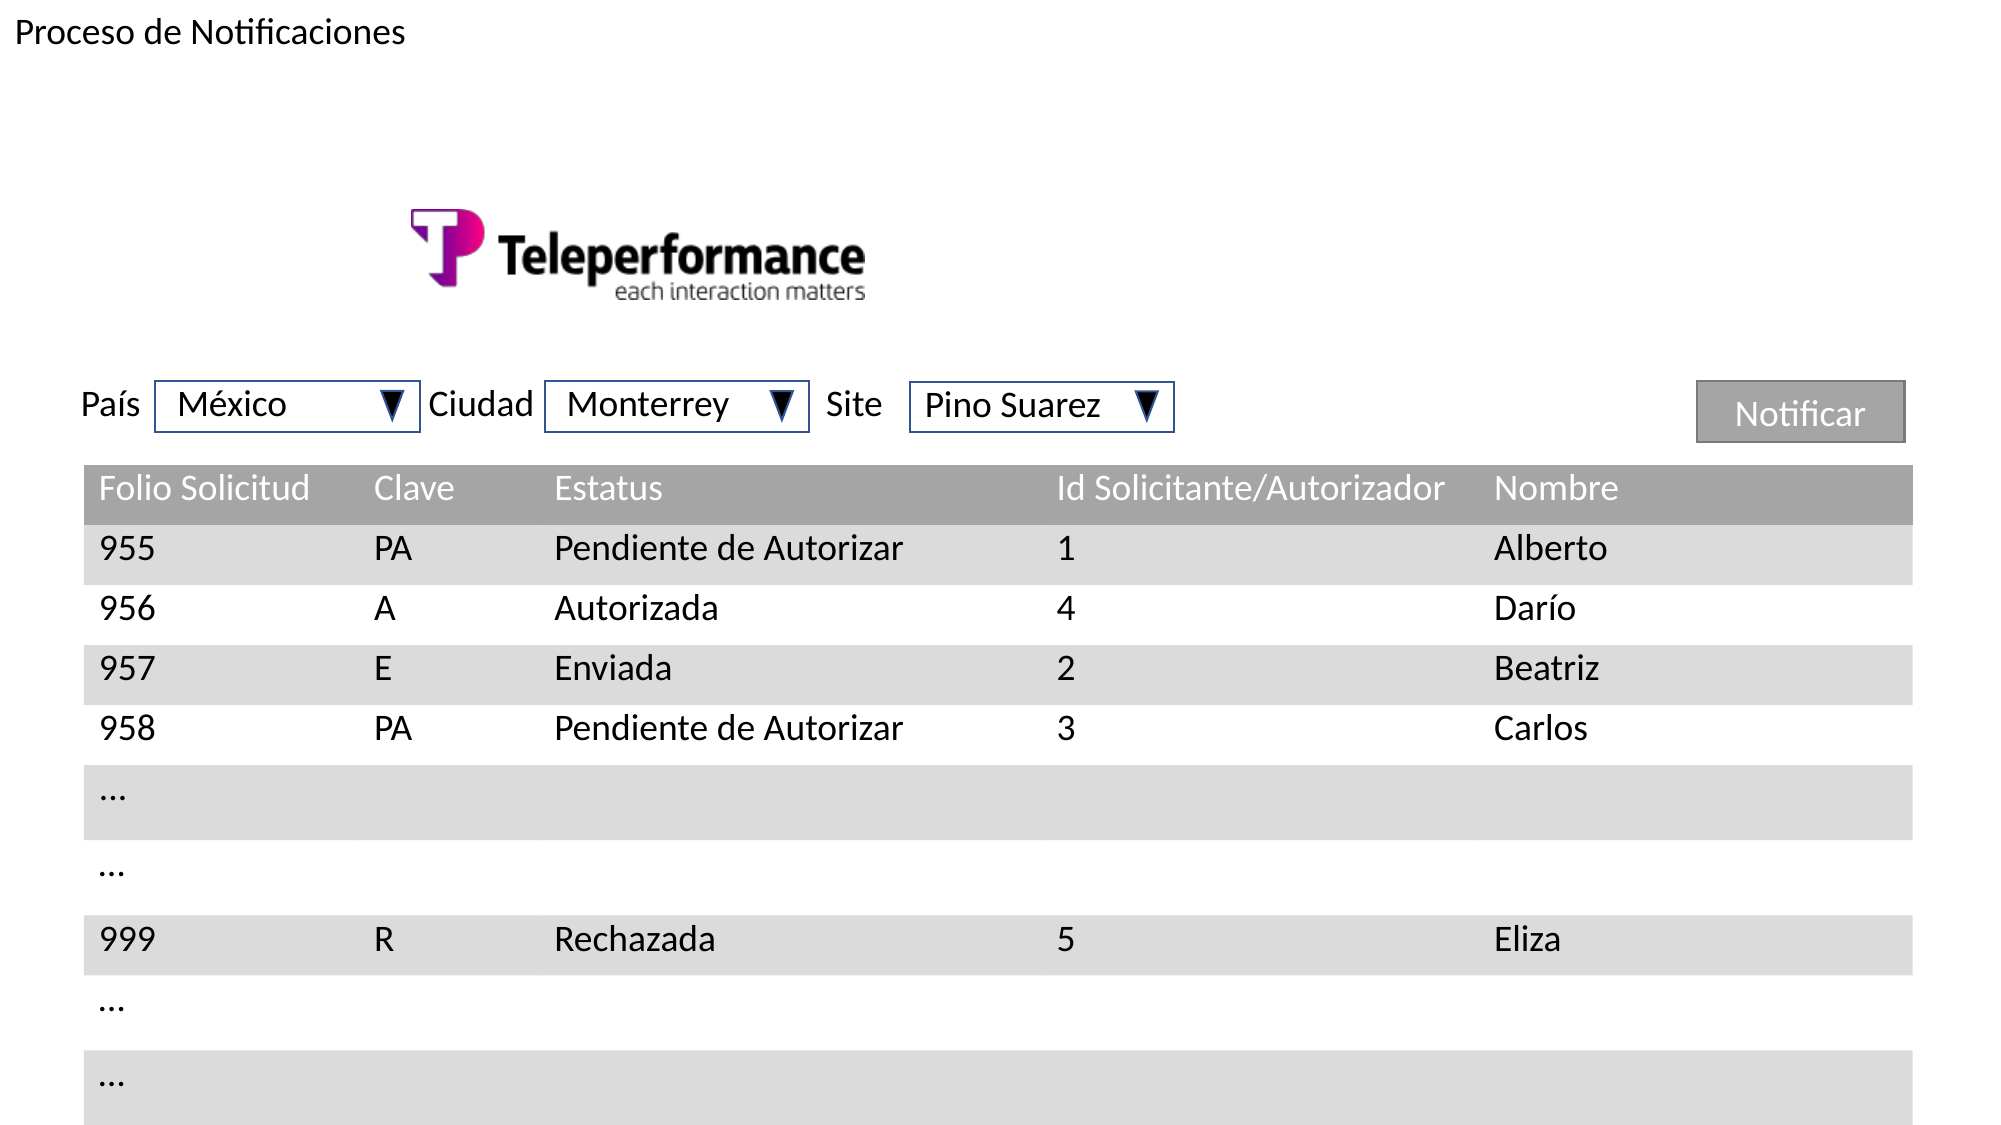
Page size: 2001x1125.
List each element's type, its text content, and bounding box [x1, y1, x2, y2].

table_cell [1042, 975, 1479, 1050]
table_header Clave [359, 465, 539, 525]
table_cell 955 [84, 525, 359, 585]
table_cell … [84, 975, 359, 1050]
table_cell 1 [1042, 525, 1479, 585]
table_cell 2 [1042, 645, 1479, 705]
table_cell 4 [1042, 585, 1479, 645]
table_cell Beatriz [1479, 645, 1913, 705]
table_cell E [359, 645, 539, 705]
table_cell ... [84, 765, 359, 840]
table_header Id Solicitante/Autorizador [1042, 465, 1479, 525]
table_cell Enviada [539, 645, 1042, 705]
table_cell Darío [1479, 585, 1913, 645]
table_cell A [359, 585, 539, 645]
table_cell [1479, 840, 1913, 915]
table_header Folio Solicitud [84, 465, 359, 525]
table_cell [1042, 765, 1479, 840]
table_cell 958 [84, 705, 359, 765]
text_box México [162, 371, 364, 432]
table_cell PA [359, 525, 539, 585]
table_cell [1479, 1050, 1913, 1125]
table_cell Rechazada [539, 915, 1042, 975]
text_box Proceso de Notificaciones [0, 0, 534, 60]
table_cell [1042, 840, 1479, 915]
text_box [770, 391, 793, 420]
table_cell [539, 1050, 1042, 1125]
table_cell [539, 840, 1042, 915]
text_box [1135, 391, 1158, 421]
table_cell Autorizada [539, 585, 1042, 645]
table_cell PA [359, 705, 539, 765]
table_cell [539, 975, 1042, 1050]
table_cell Carlos [1479, 705, 1913, 765]
table_cell [359, 765, 539, 840]
table_cell [359, 975, 539, 1050]
text_box Monterrey [551, 371, 753, 432]
picture [411, 209, 865, 300]
table_cell Pendiente de Autorizar [539, 525, 1042, 585]
table_cell 5 [1042, 915, 1479, 975]
table_cell [359, 1050, 539, 1125]
table_cell R [359, 915, 539, 975]
text_box [381, 390, 404, 420]
table_cell Alberto [1479, 525, 1913, 585]
table_cell … [84, 840, 359, 915]
text_box Ciudad [410, 371, 550, 432]
text_box Pino Suarez [910, 372, 1118, 432]
table_header Estatus [539, 465, 1042, 525]
table_cell [1479, 765, 1913, 840]
table_cell [1042, 1050, 1479, 1125]
table_cell 956 [84, 585, 359, 645]
table_cell 957 [84, 645, 359, 705]
text_box Notificar [1696, 381, 1905, 442]
table_cell … [84, 1050, 359, 1125]
text_box País [56, 371, 156, 432]
table_cell Pendiente de Autorizar [539, 705, 1042, 765]
table_cell Eliza [1479, 915, 1913, 975]
table_header Nombre [1479, 465, 1913, 525]
table_cell 3 [1042, 705, 1479, 765]
table_cell [359, 840, 539, 915]
table_cell [1479, 975, 1913, 1050]
text_box Site [808, 371, 898, 432]
table_cell 999 [84, 915, 359, 975]
table_cell [539, 765, 1042, 840]
